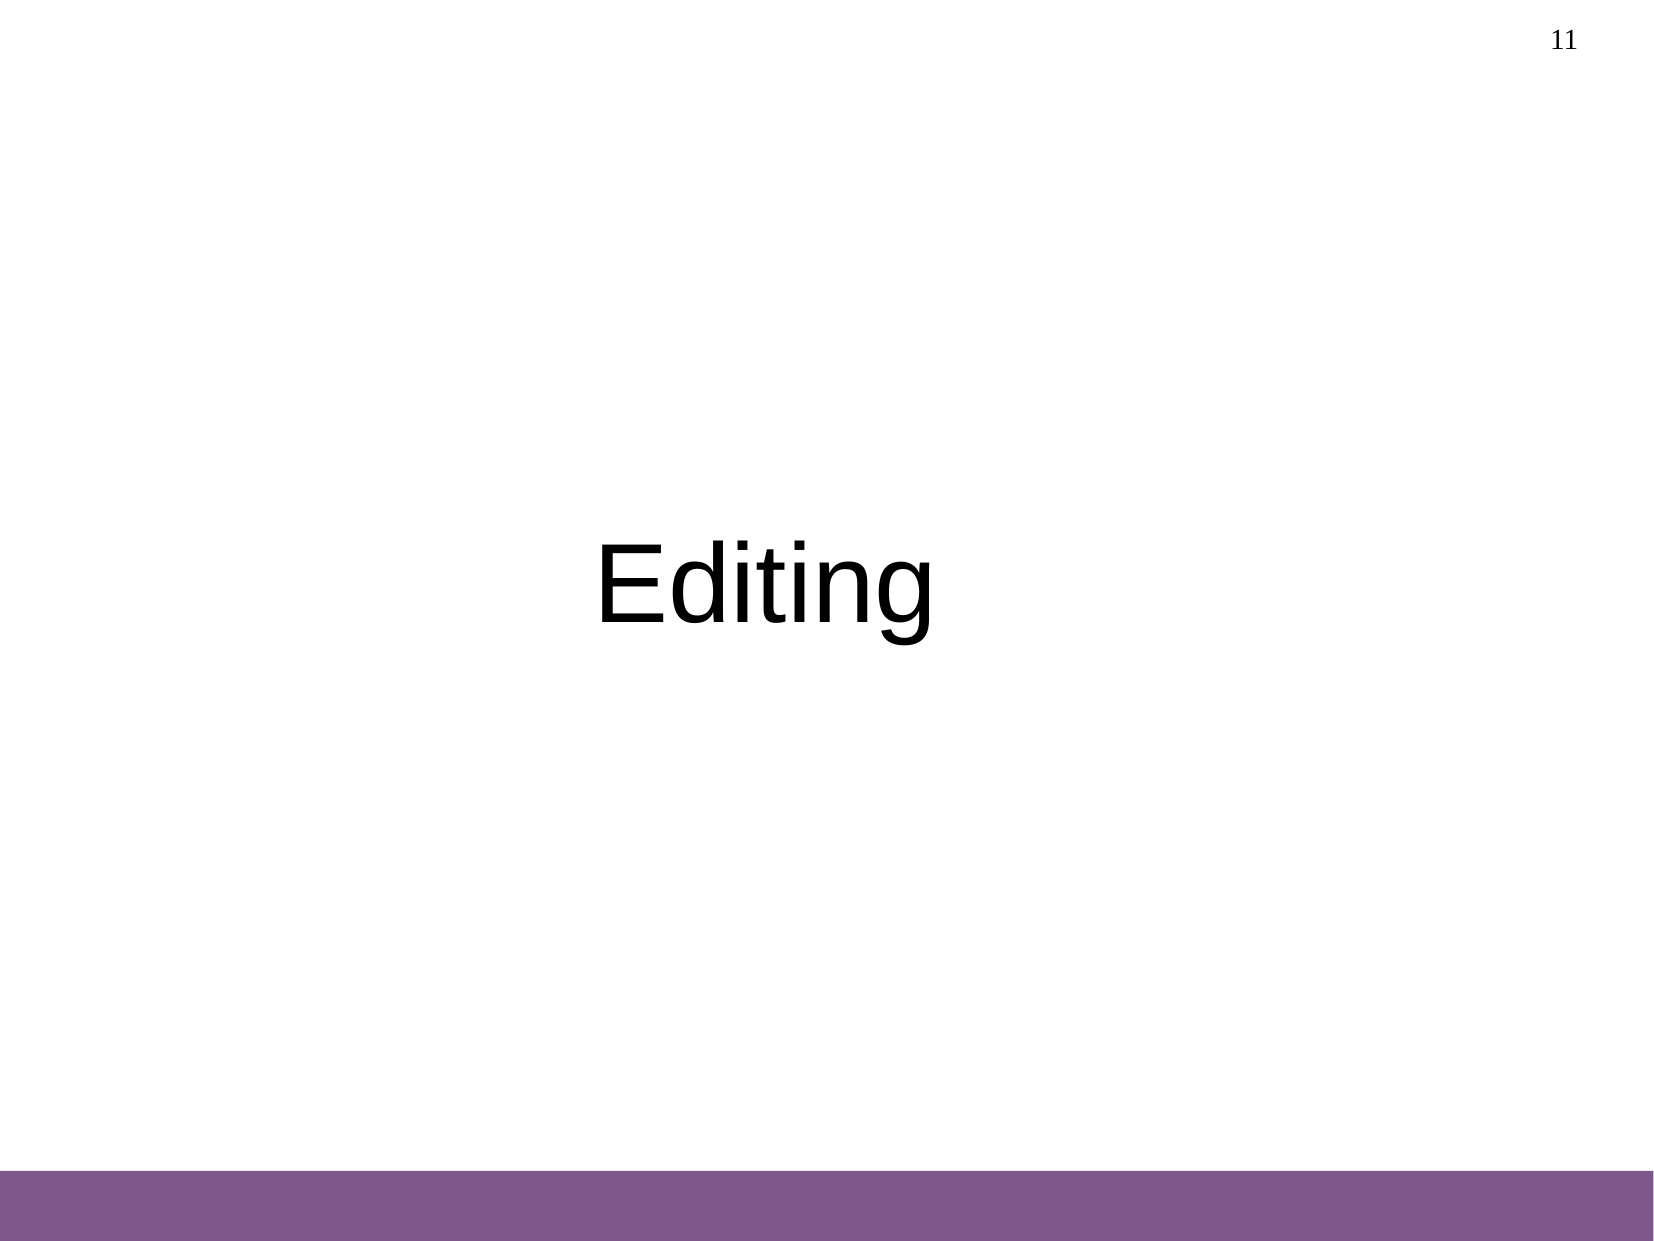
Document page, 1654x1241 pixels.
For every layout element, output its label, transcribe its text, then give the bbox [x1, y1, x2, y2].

text_box [0, 1170, 1654, 1241]
text_box Editing [578, 513, 1323, 780]
